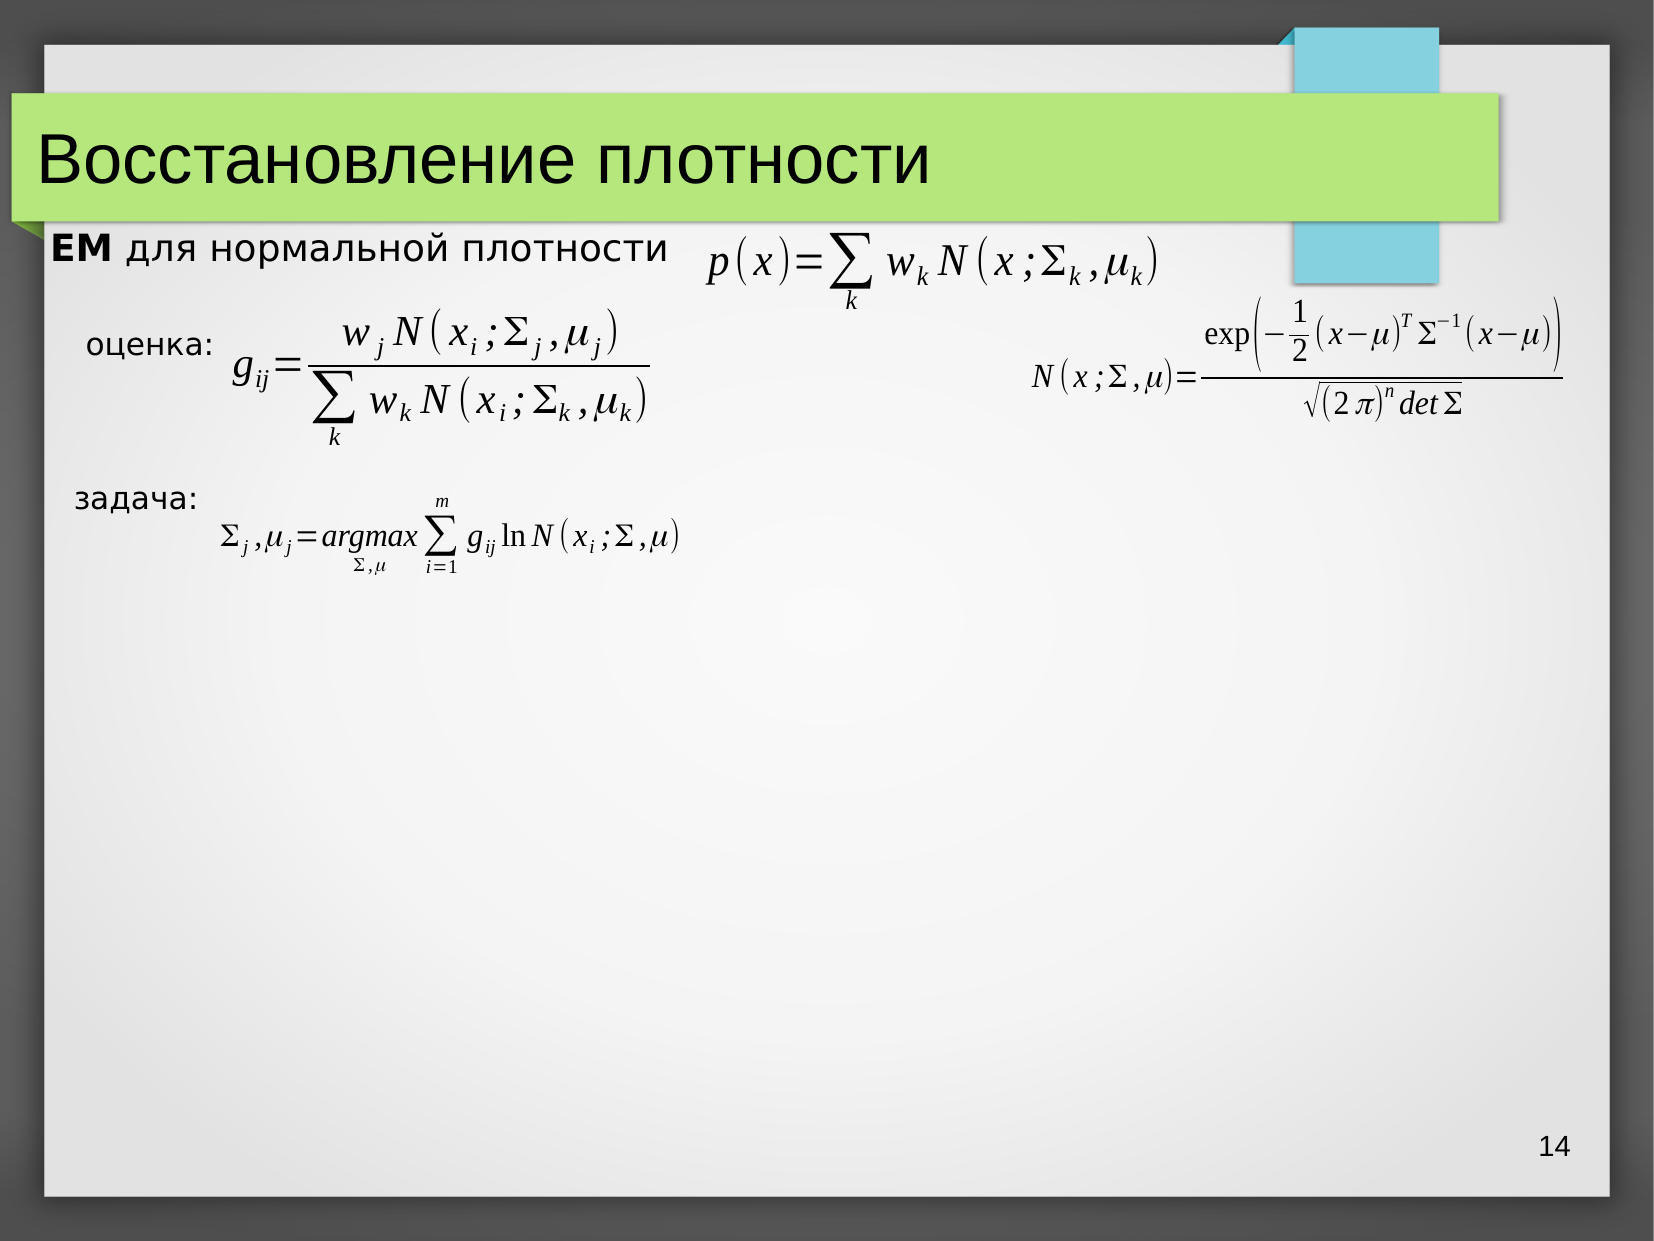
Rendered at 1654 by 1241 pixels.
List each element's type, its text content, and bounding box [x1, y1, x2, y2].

title Восстановление плотности [35, 118, 1489, 200]
chart [212, 494, 687, 579]
chart [696, 229, 1571, 426]
text_box оценка: [70, 318, 224, 378]
chart [224, 307, 659, 454]
text_box EM для нормальной плотности [35, 219, 721, 296]
picture [0, 0, 1654, 1241]
text_box задача: [59, 473, 225, 532]
